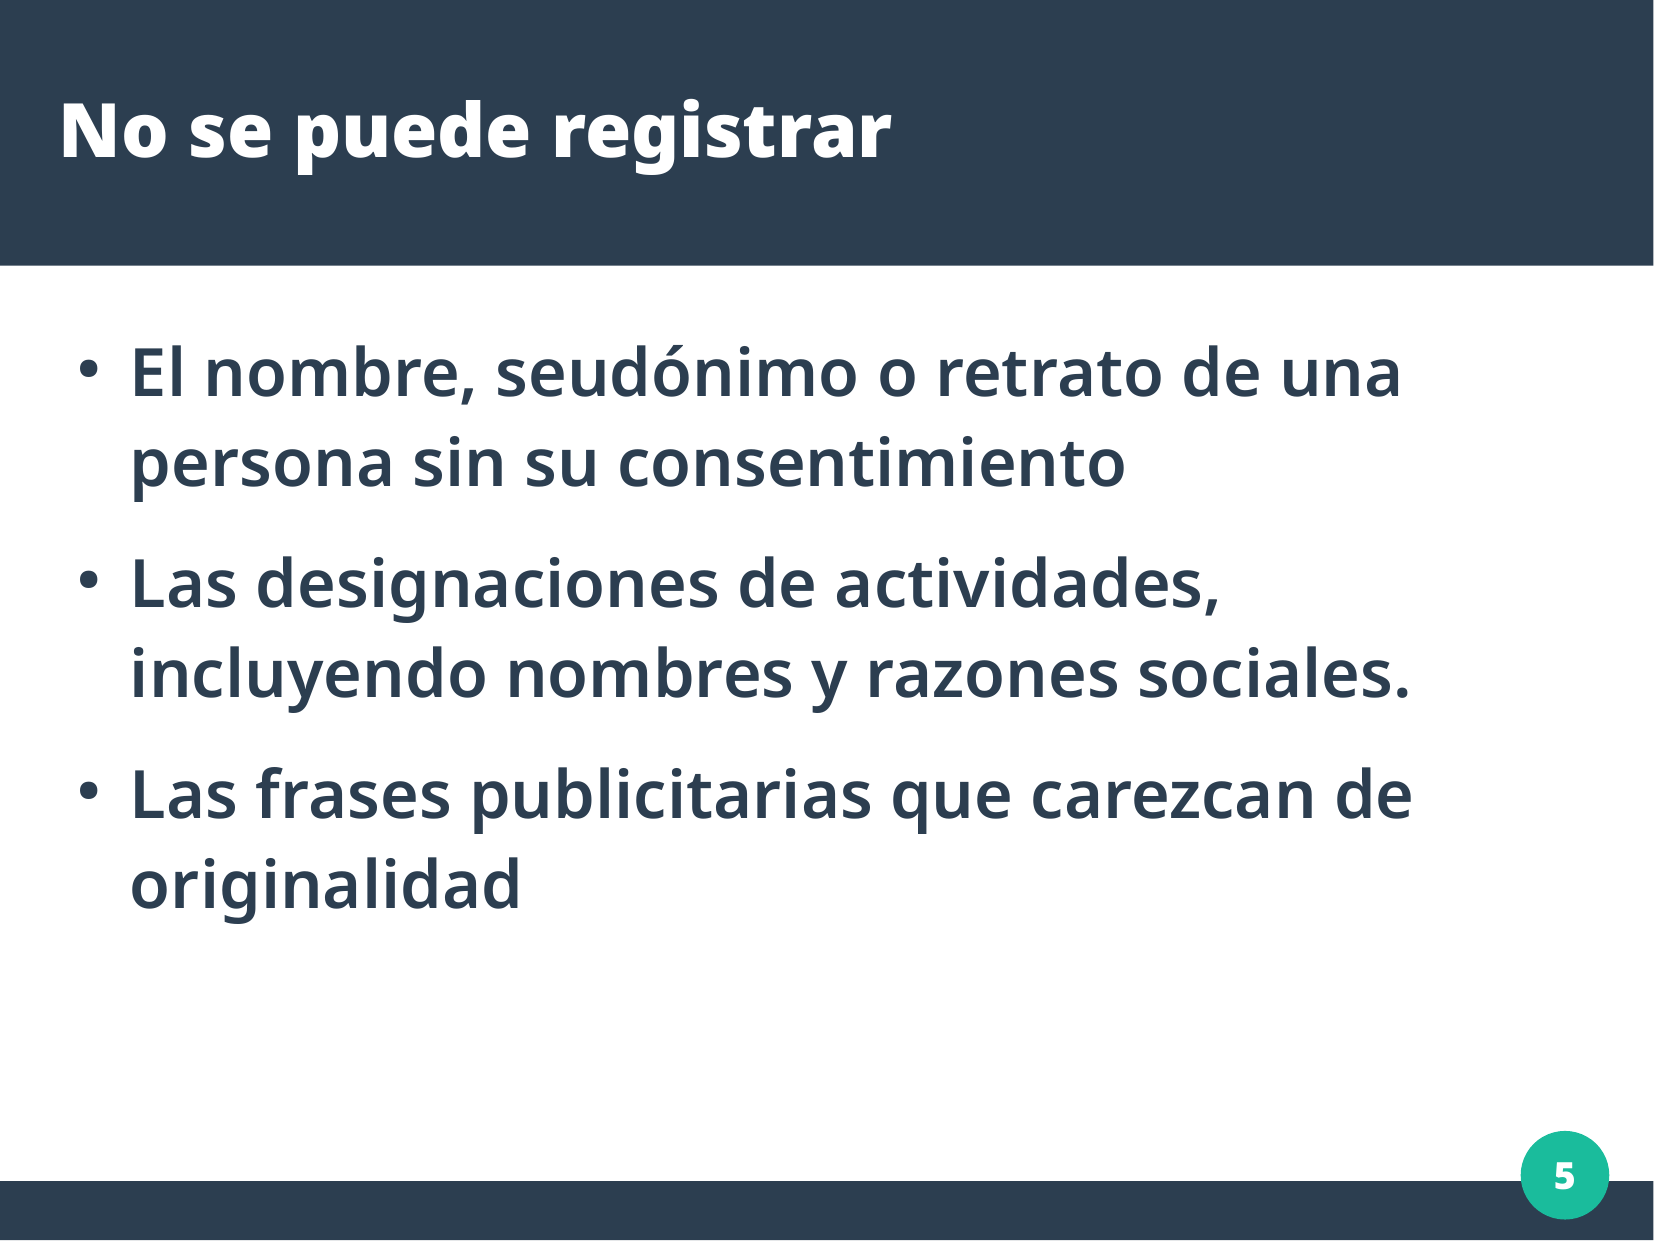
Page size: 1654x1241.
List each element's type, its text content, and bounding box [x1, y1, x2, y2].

list El nombre, seudónimo o retrato de una persona sin su consentimiento Las designaciones de actividades, incluyendo nombres y razones sociales. Las frases publicitarias que carezcan de originalidad [59, 324, 1595, 1152]
title No se puede registrar [59, 49, 1595, 207]
